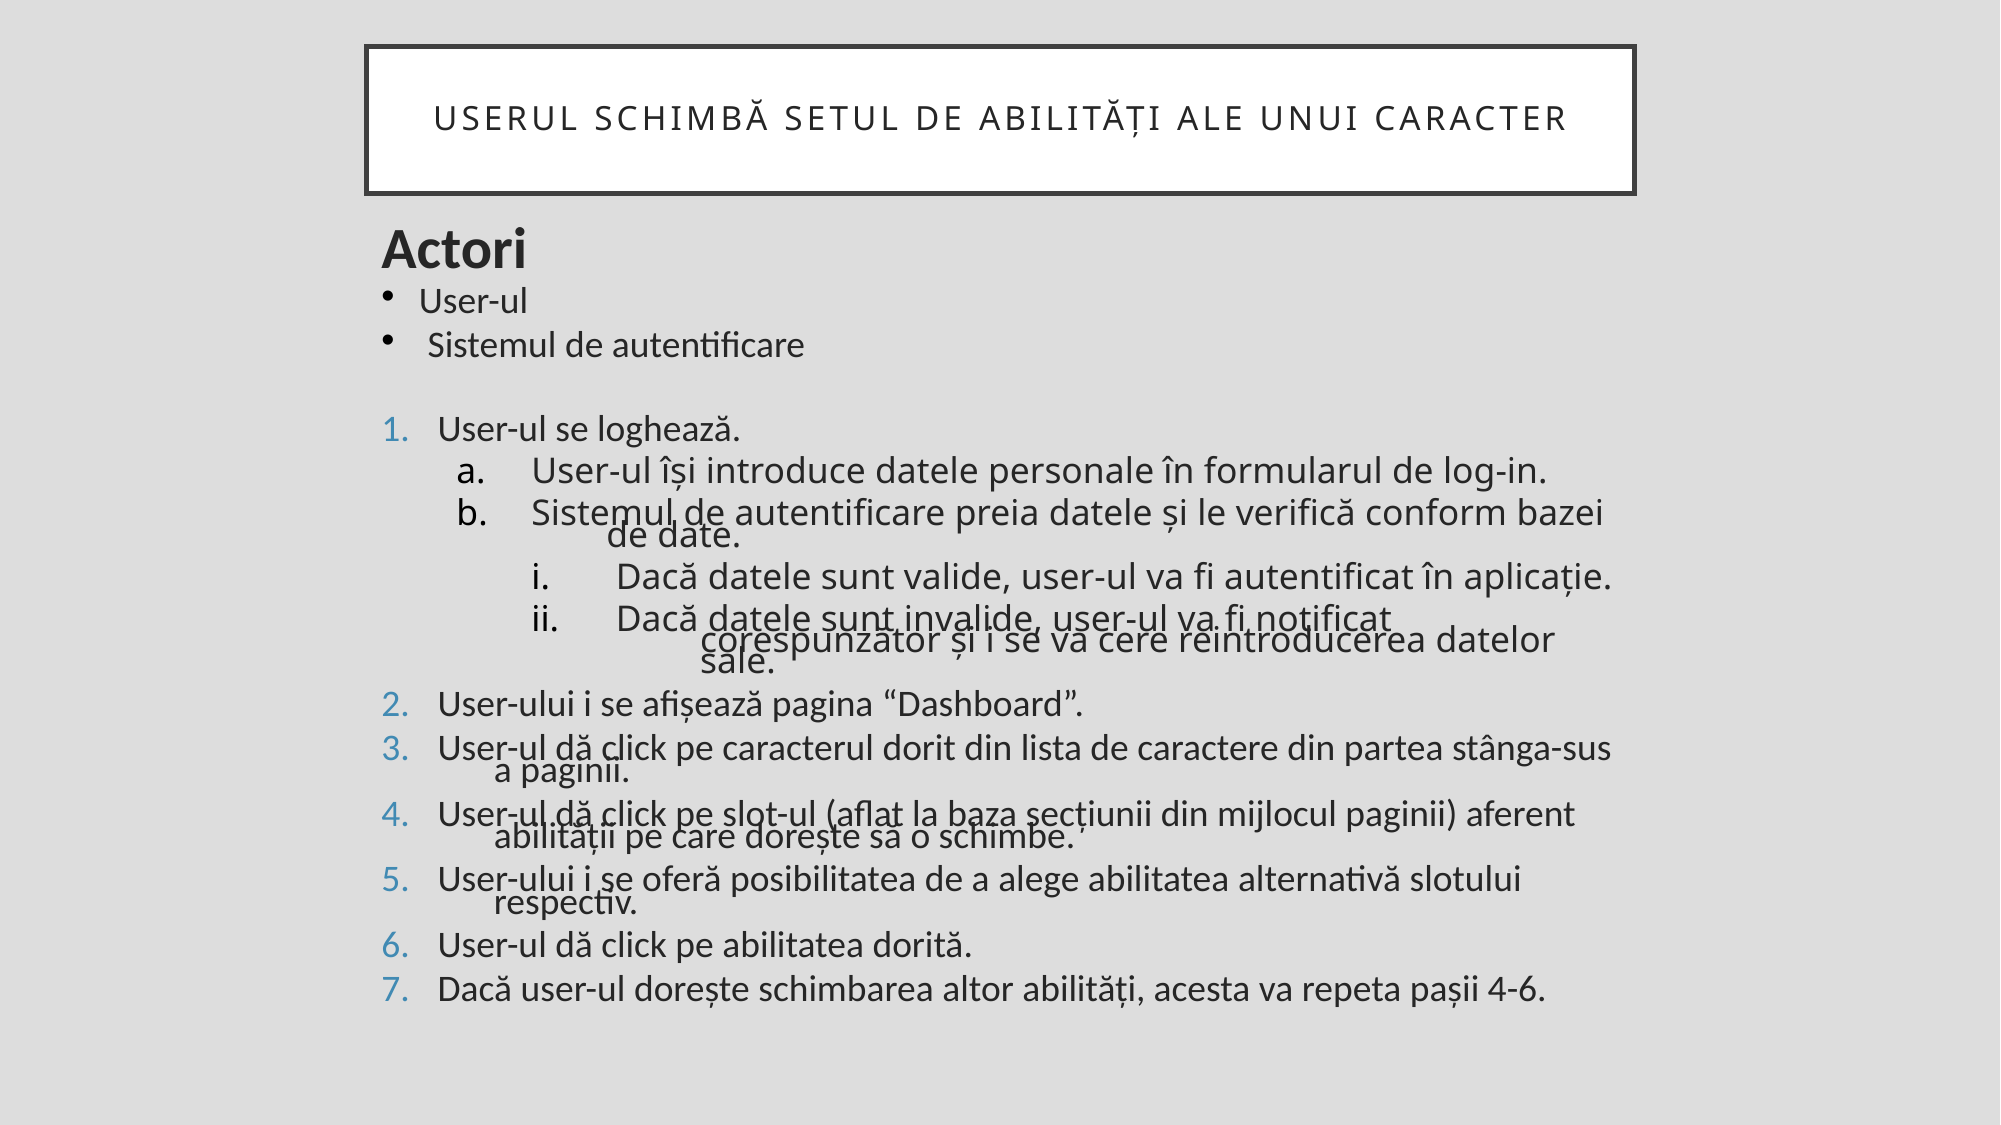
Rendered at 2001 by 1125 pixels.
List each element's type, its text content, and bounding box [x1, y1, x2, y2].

title Userul schimbă setul de abilități ale unui caracter [366, 46, 1635, 194]
list Actori User-ul Sistemul de autentificare User-ul se loghează. User-ul își introduce datele personale în formularul de log-in. Sistemul de autentificare preia datele și le verifică conform bazei de date. Dacă datele sunt valide, user-ul va fi autentificat în aplicație. Dacă datele sunt invalide, user-ul va fi notificat corespunzător și i se va cere reintroducerea datelor sale. User-ului i se afișează pagina “Dashboard”. User-ul dă click pe caracterul dorit din lista de caractere din partea stânga-sus a paginii. User-ul dă click pe slot-ul (aflat la baza secțiunii din mijlocul paginii) aferent abilității pe care dorește să o schimbe. User-ului i se oferă posibilitatea de a alege abilitatea alternativă slotului respectiv. User-ul dă click pe abilitatea dorită. Dacă user-ul dorește schimbarea altor abilități, acesta va repeta pașii 4-6. [366, 232, 1634, 1079]
